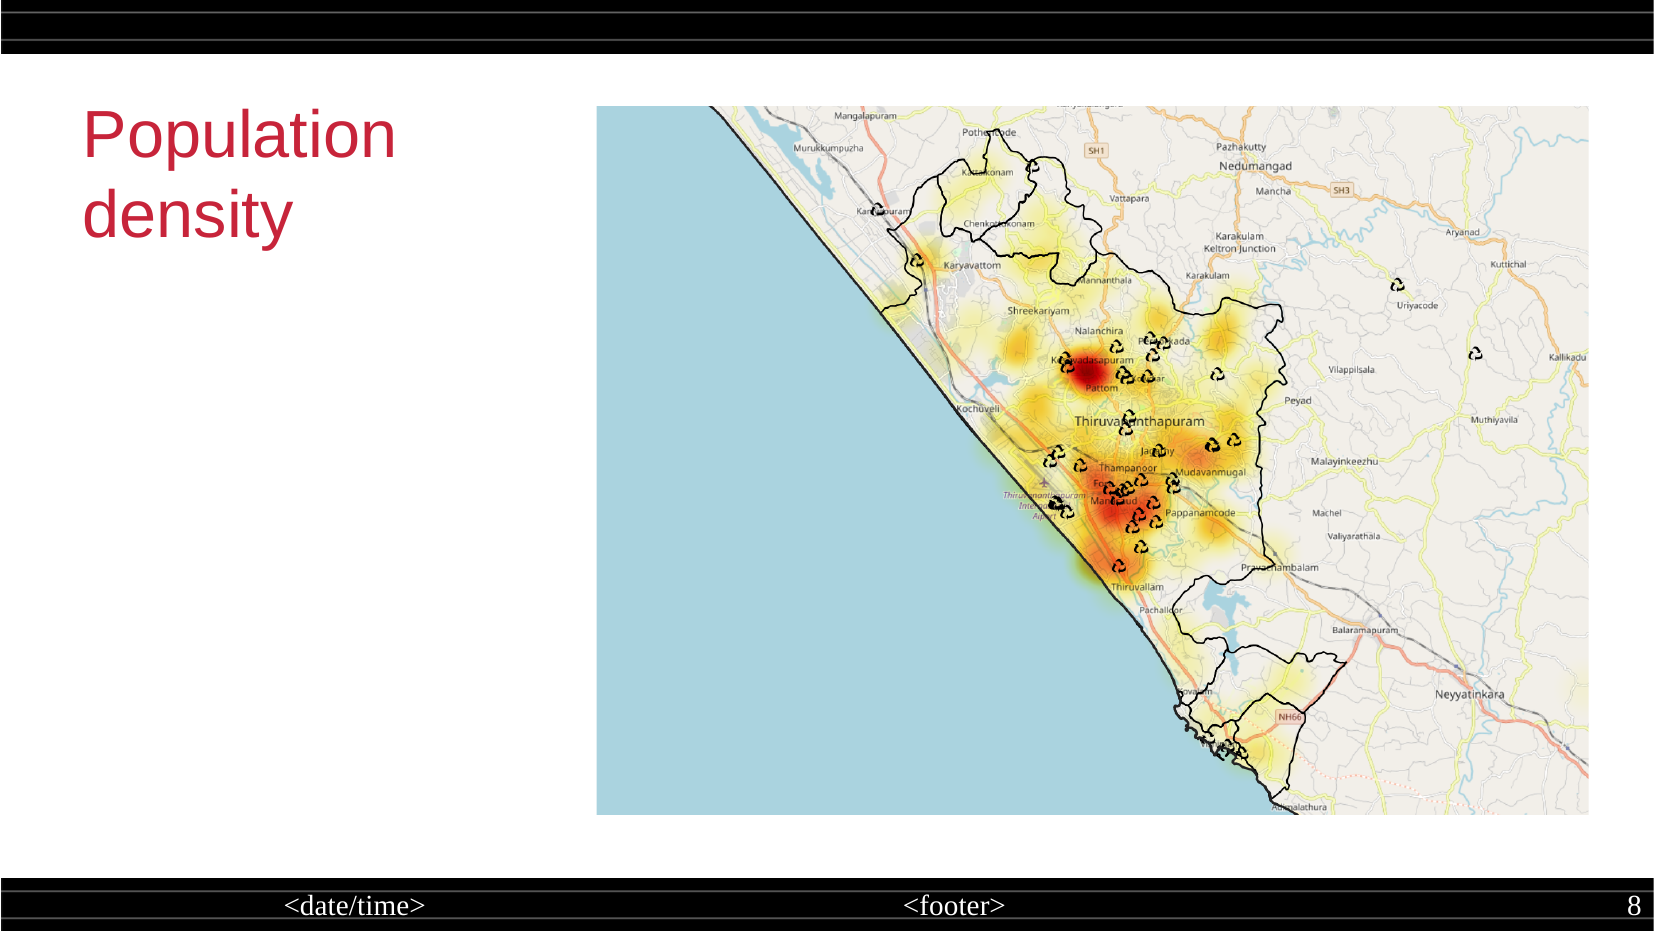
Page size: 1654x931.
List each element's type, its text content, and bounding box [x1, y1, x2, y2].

picture [596, 106, 1589, 815]
picture [1, 0, 1654, 54]
picture [1, 878, 1654, 931]
text_box Population density [82, 90, 497, 251]
